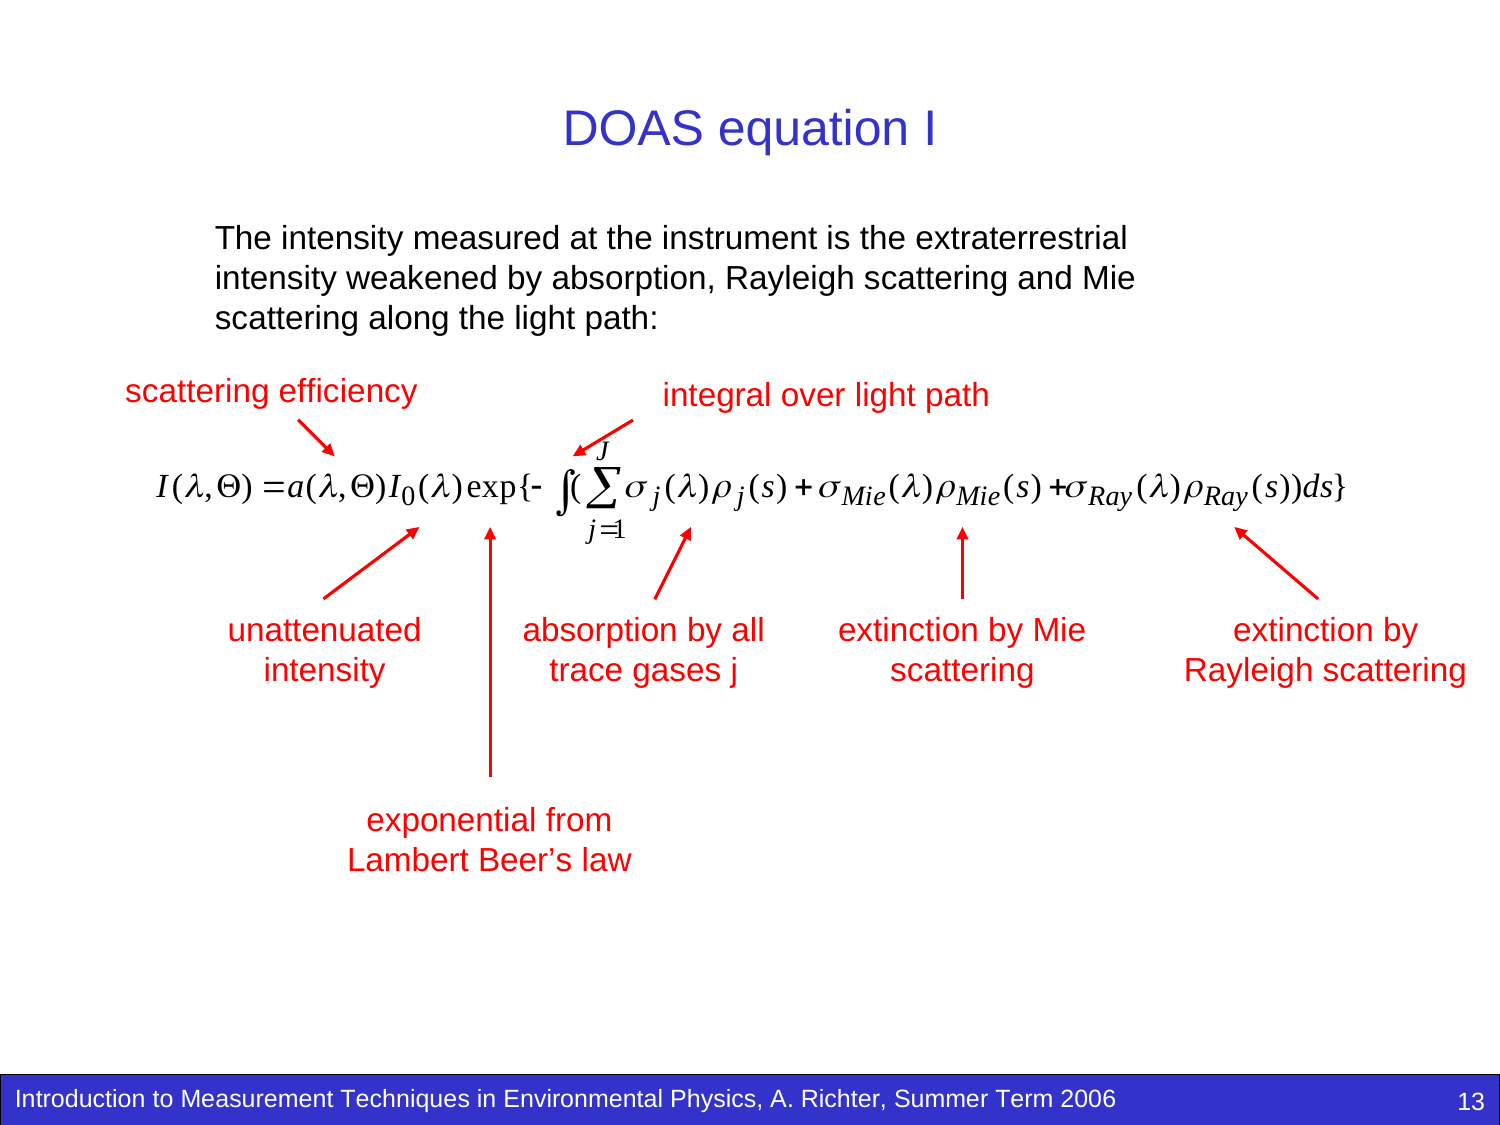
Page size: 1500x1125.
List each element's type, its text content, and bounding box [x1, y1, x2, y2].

text_box unattenuated intensity [183, 600, 467, 697]
chart [150, 432, 1351, 551]
text_box The intensity measured at the instrument is the extraterrestrial intensity weakened by absorption, Rayleigh scattering and Mie scattering along the light path: [199, 208, 1275, 374]
text_box DOAS equation I [0, 87, 1500, 163]
text_box scattering efficiency [76, 361, 467, 418]
text_box exponential from Lambert Beer’s law [318, 790, 661, 886]
text_box integral over light path [631, 365, 1022, 421]
text_box extinction by Rayleigh scattering [1151, 600, 1500, 697]
text_box extinction by Mie scattering [820, 600, 1105, 697]
text_box absorption by all trace gases j [502, 600, 786, 697]
